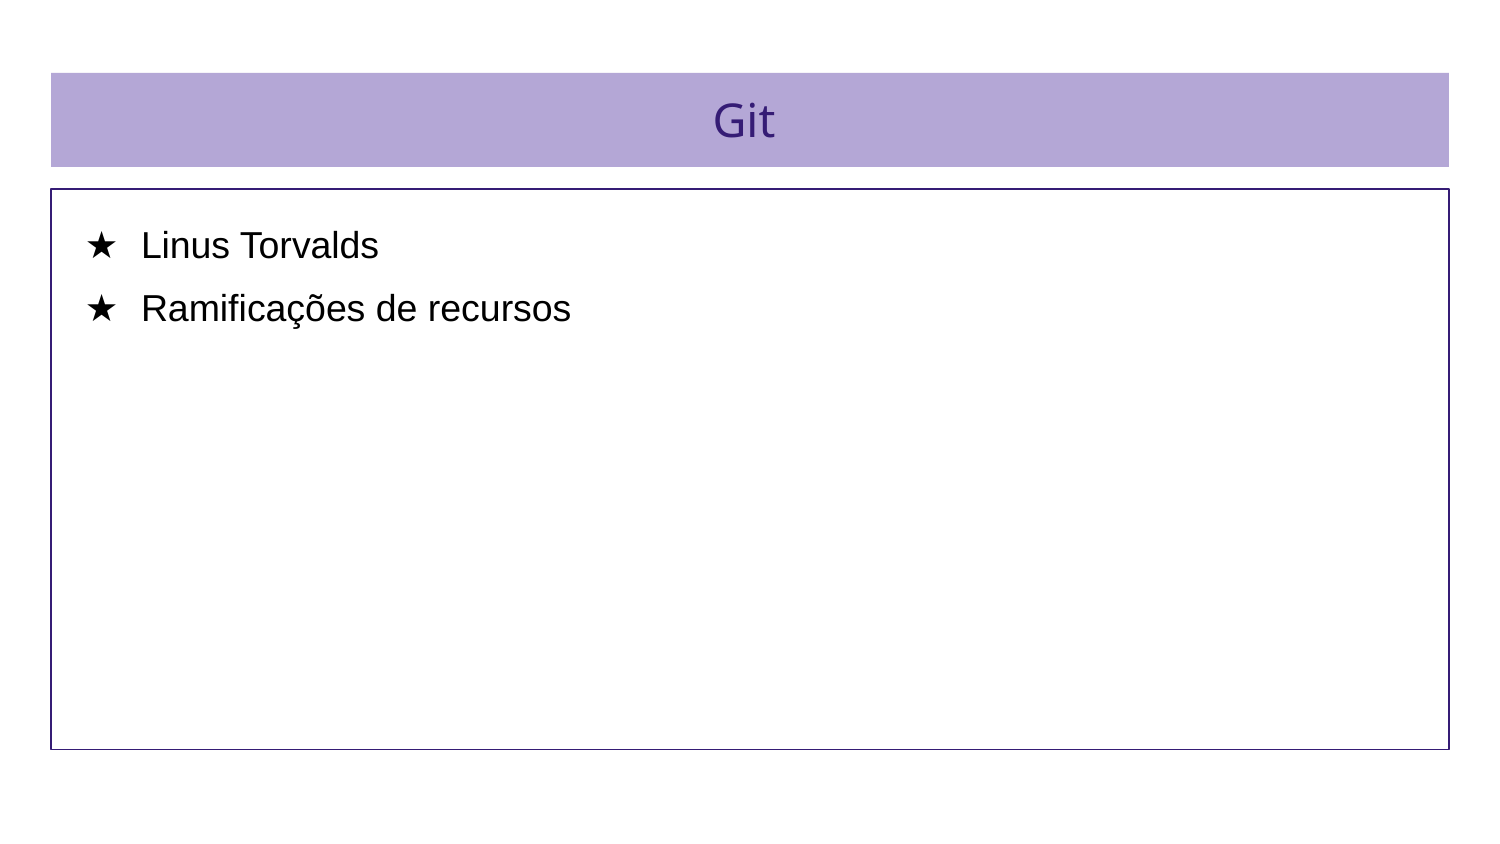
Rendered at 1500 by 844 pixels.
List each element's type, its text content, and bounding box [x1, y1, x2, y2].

title Git [51, 72, 1449, 167]
list Linus Torvalds Ramificações de recursos [51, 189, 1449, 750]
